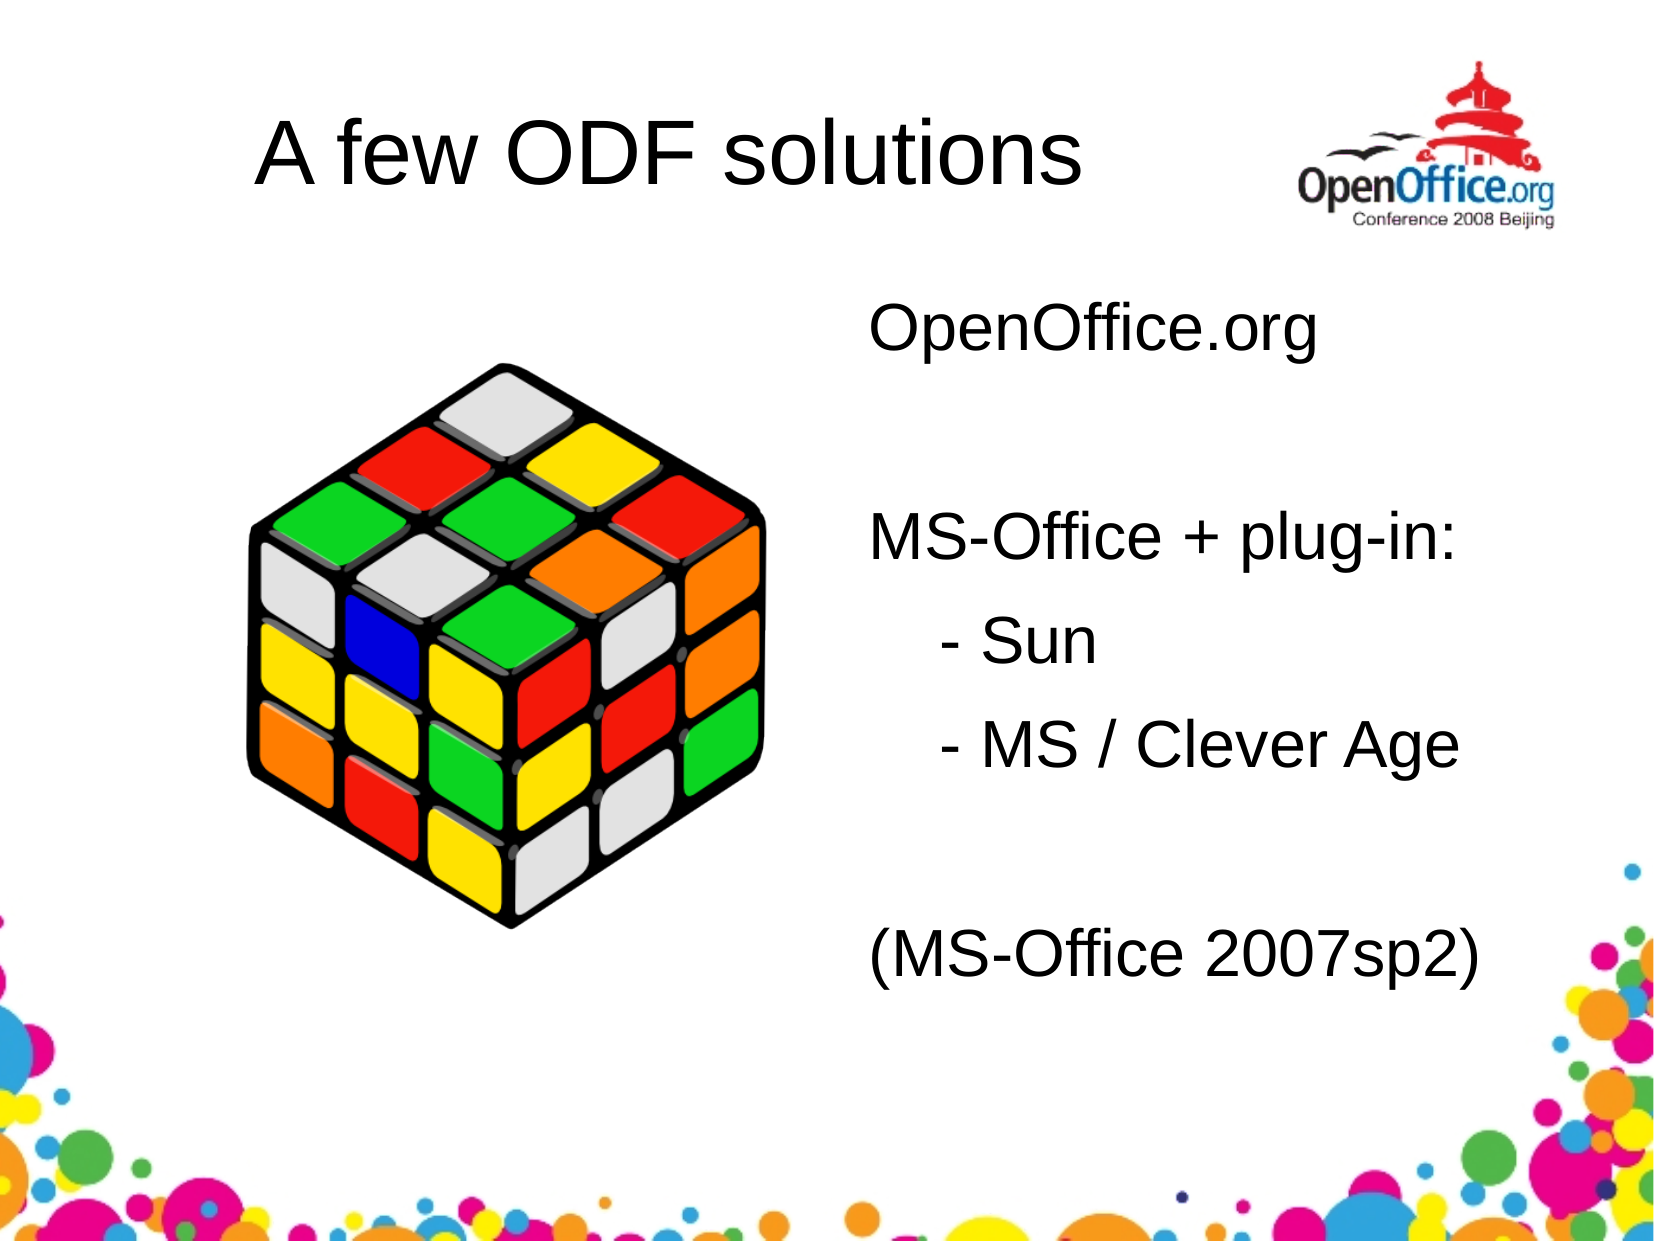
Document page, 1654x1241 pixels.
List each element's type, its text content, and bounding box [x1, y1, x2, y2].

list OpenOffice.org MS-Office + plug-in: - Sun - MS / Clever Age (MS-Office 2007sp2) [851, 290, 1578, 1109]
title A few ODF solutions [82, 49, 1258, 257]
picture [0, 308, 1654, 1241]
picture [1285, 51, 1569, 250]
